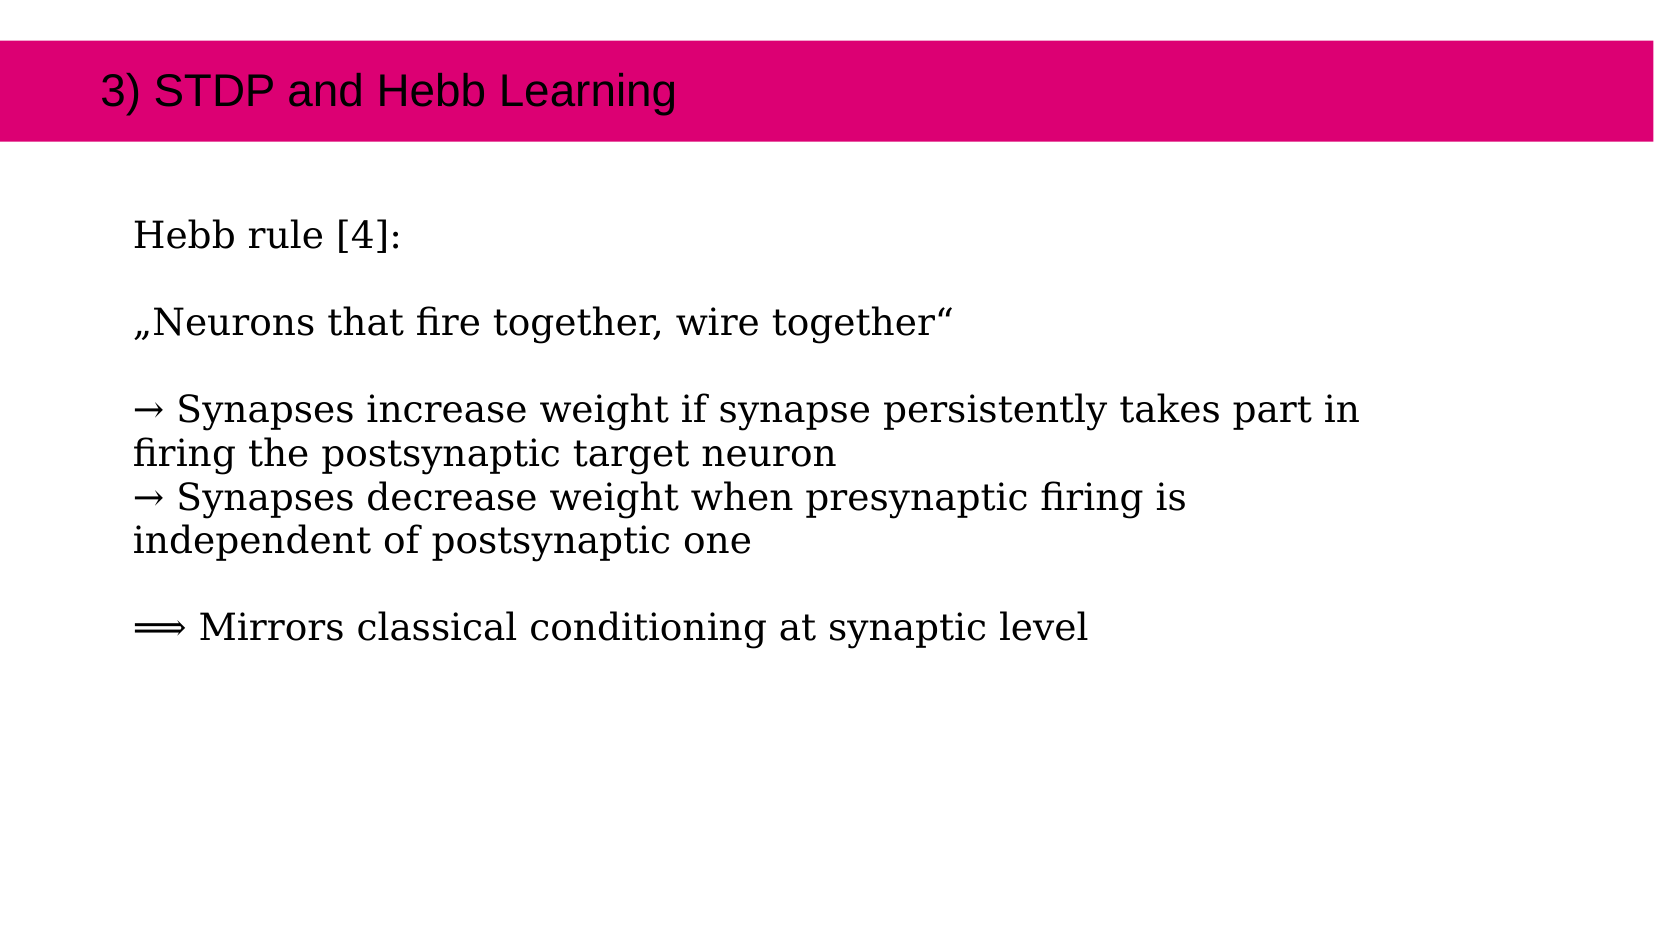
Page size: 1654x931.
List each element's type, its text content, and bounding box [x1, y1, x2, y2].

title STDP and Hebb Learning [82, 13, 1034, 168]
text_box [1034, 40, 1654, 142]
text_box Hebb rule [4]: „Neurons that fire together, wire together“ → Synapses increase weight if synapse persistently takes part in firing the postsynaptic target neuron → Synapses decrease weight when presynaptic firing is independent of postsynaptic one ⟹ Mirrors classical conditioning at synaptic level [118, 206, 1447, 657]
text_box [0, 40, 82, 142]
